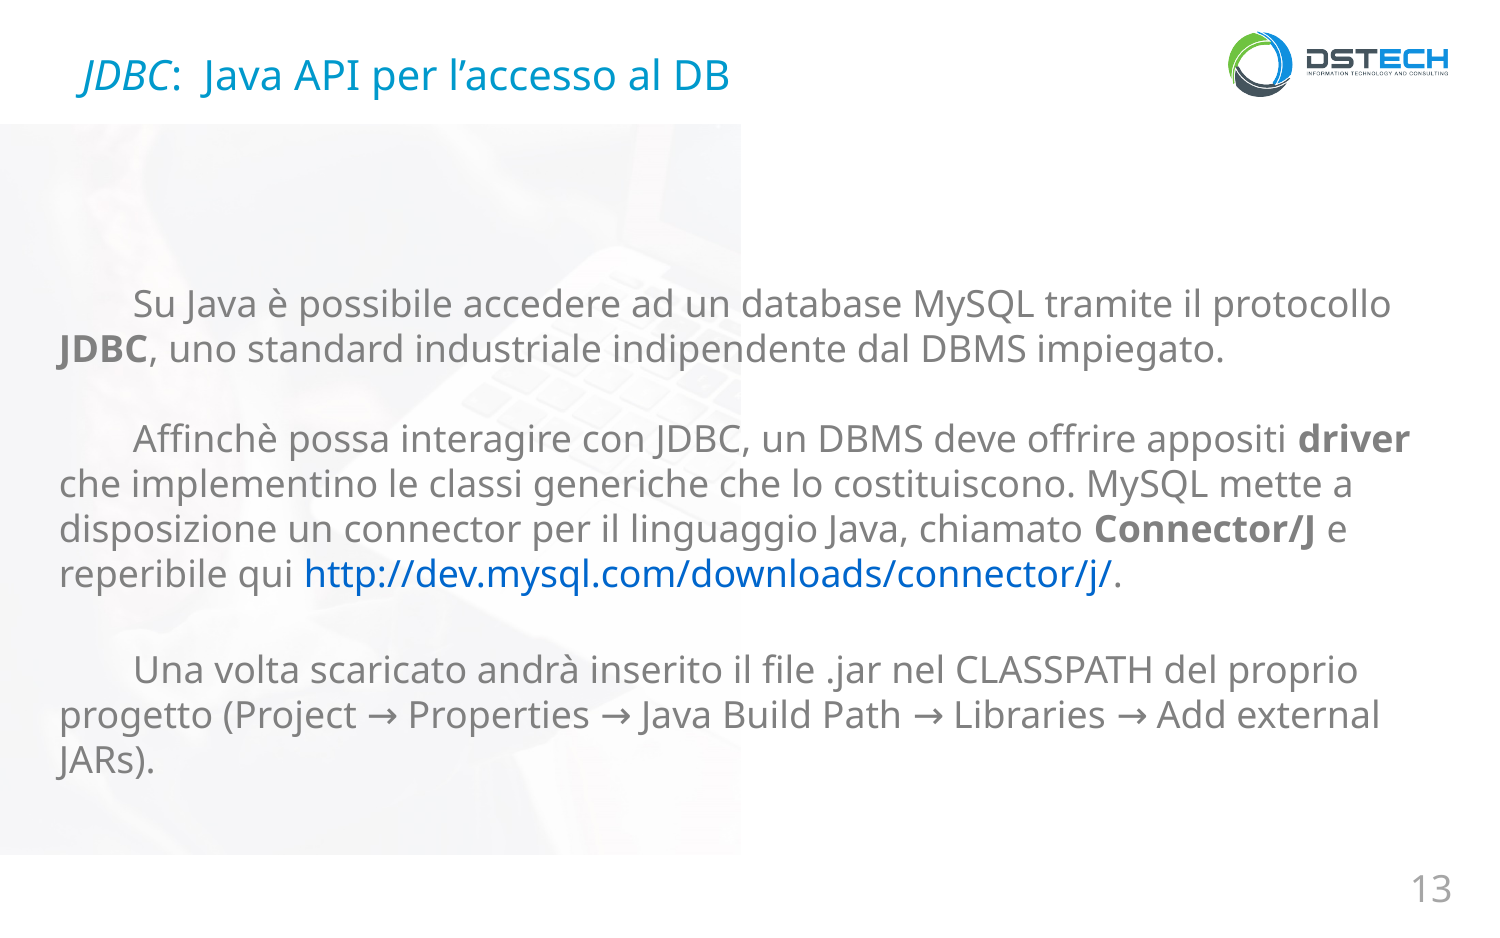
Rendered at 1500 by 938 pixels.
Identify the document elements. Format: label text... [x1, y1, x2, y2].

text_box 13 [1381, 864, 1460, 910]
picture [1228, 31, 1448, 97]
text_box JDBC: Java API per l’accesso al DB [67, 41, 1034, 107]
picture [0, 124, 741, 855]
text_box Su Java è possibile accedere ad un database MySQL tramite il protocollo JDBC, uno standard industriale indipendente dal DBMS impiegato. Affinchè possa interagire con JDBC, un DBMS deve offrire appositi driver che implementino le classi generiche che lo costituiscono. MySQL mette a disposizione un connector per il linguaggio Java, chiamato Connector/J e reperibile qui http://dev.mysql.com/downloads/connector/j/. Una volta scaricato andrà inserito il file .jar nel CLASSPATH del proprio progetto (Project → Properties → Java Build Path → Libraries → Add external JARs). [59, 145, 1453, 871]
text_box [741, 124, 1497, 869]
